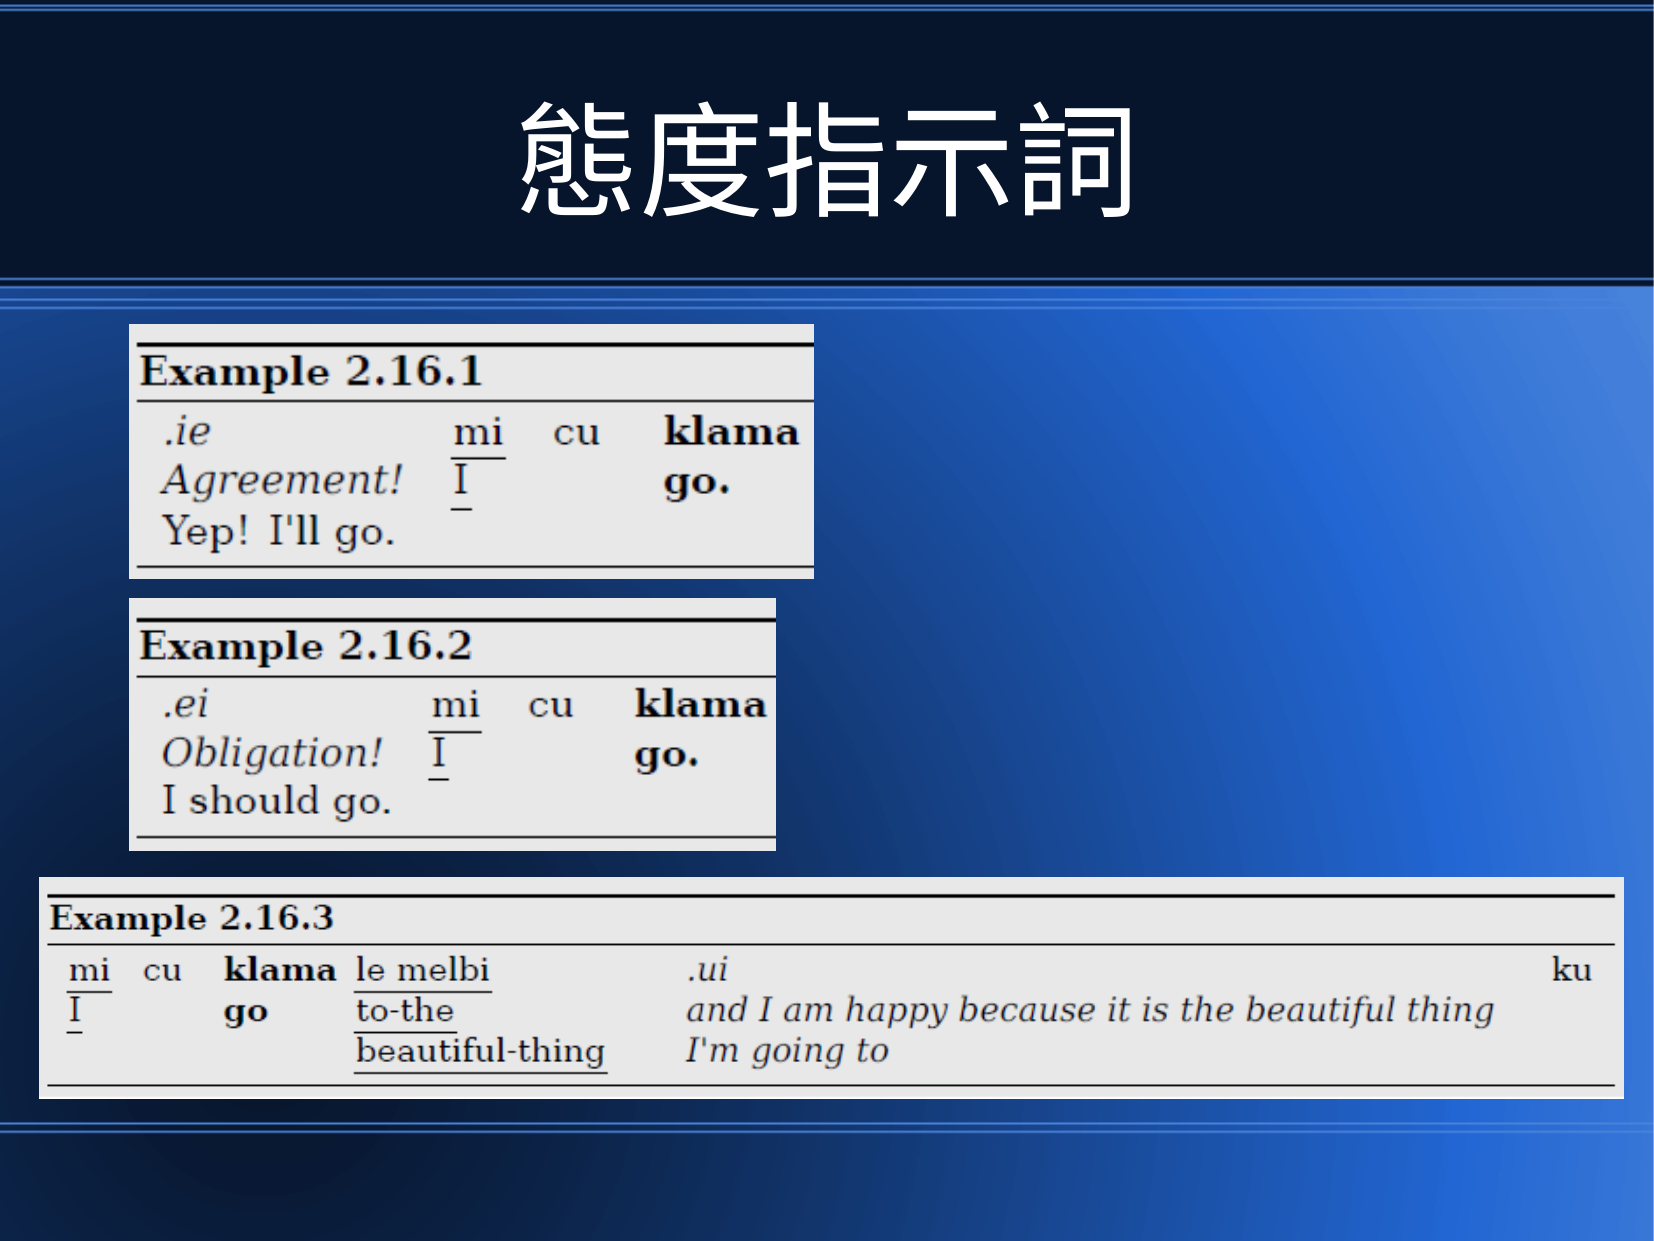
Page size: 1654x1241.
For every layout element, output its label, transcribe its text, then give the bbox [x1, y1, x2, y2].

picture [0, 0, 1654, 1241]
title 態度指示詞 [82, 49, 1571, 257]
